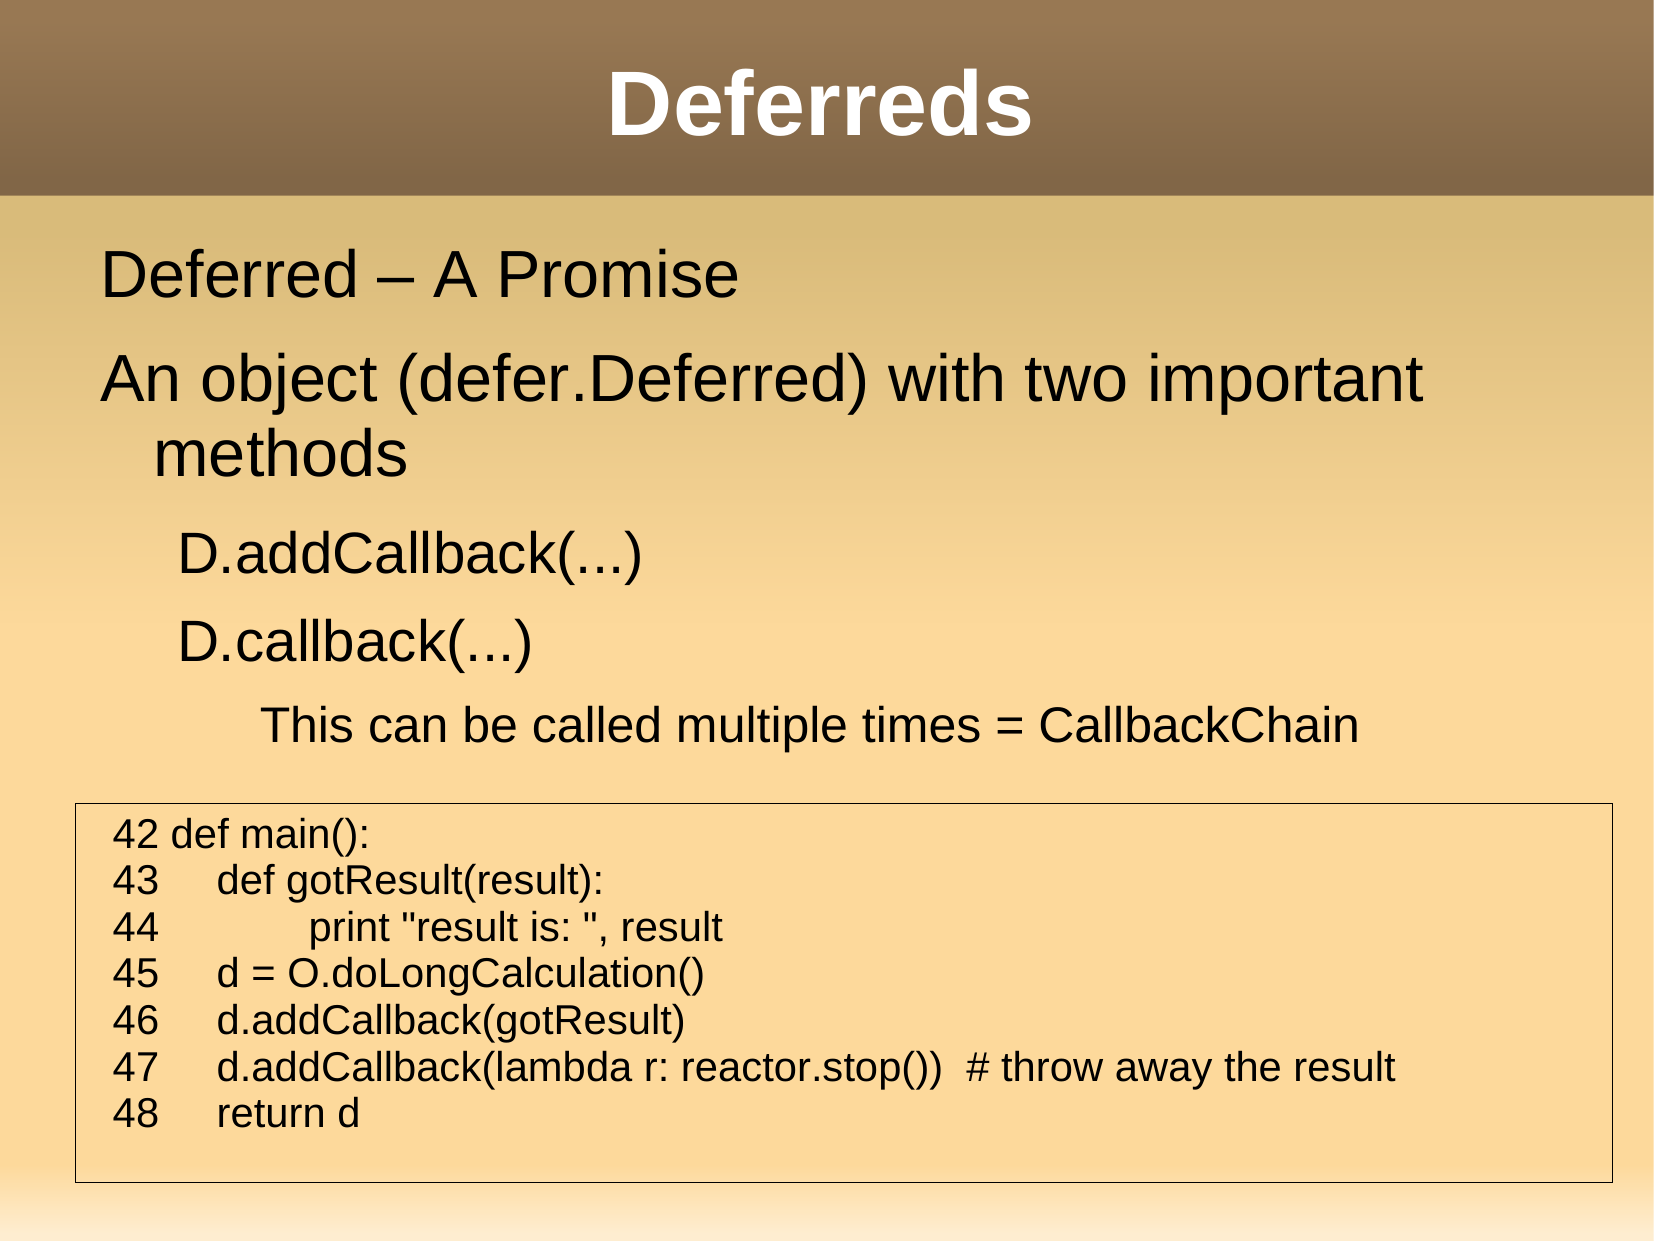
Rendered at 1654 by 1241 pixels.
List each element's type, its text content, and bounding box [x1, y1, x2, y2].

list Deferred – A Promise An object (defer.Deferred) with two important methods D.addCallback(...) D.callback(...) This can be called multiple times = CallbackChain [82, 237, 1571, 803]
picture [0, 0, 1654, 1241]
text_box 42 def main(): 43 def gotResult(result): 44 print "result is: ", result 45 d = O.doLongCalculation() 46 d.addCallback(gotResult) 47 d.addCallback(lambda r: reactor.stop()) # throw away the result 48 return d [75, 803, 1613, 1183]
title Deferreds [76, 7, 1565, 200]
